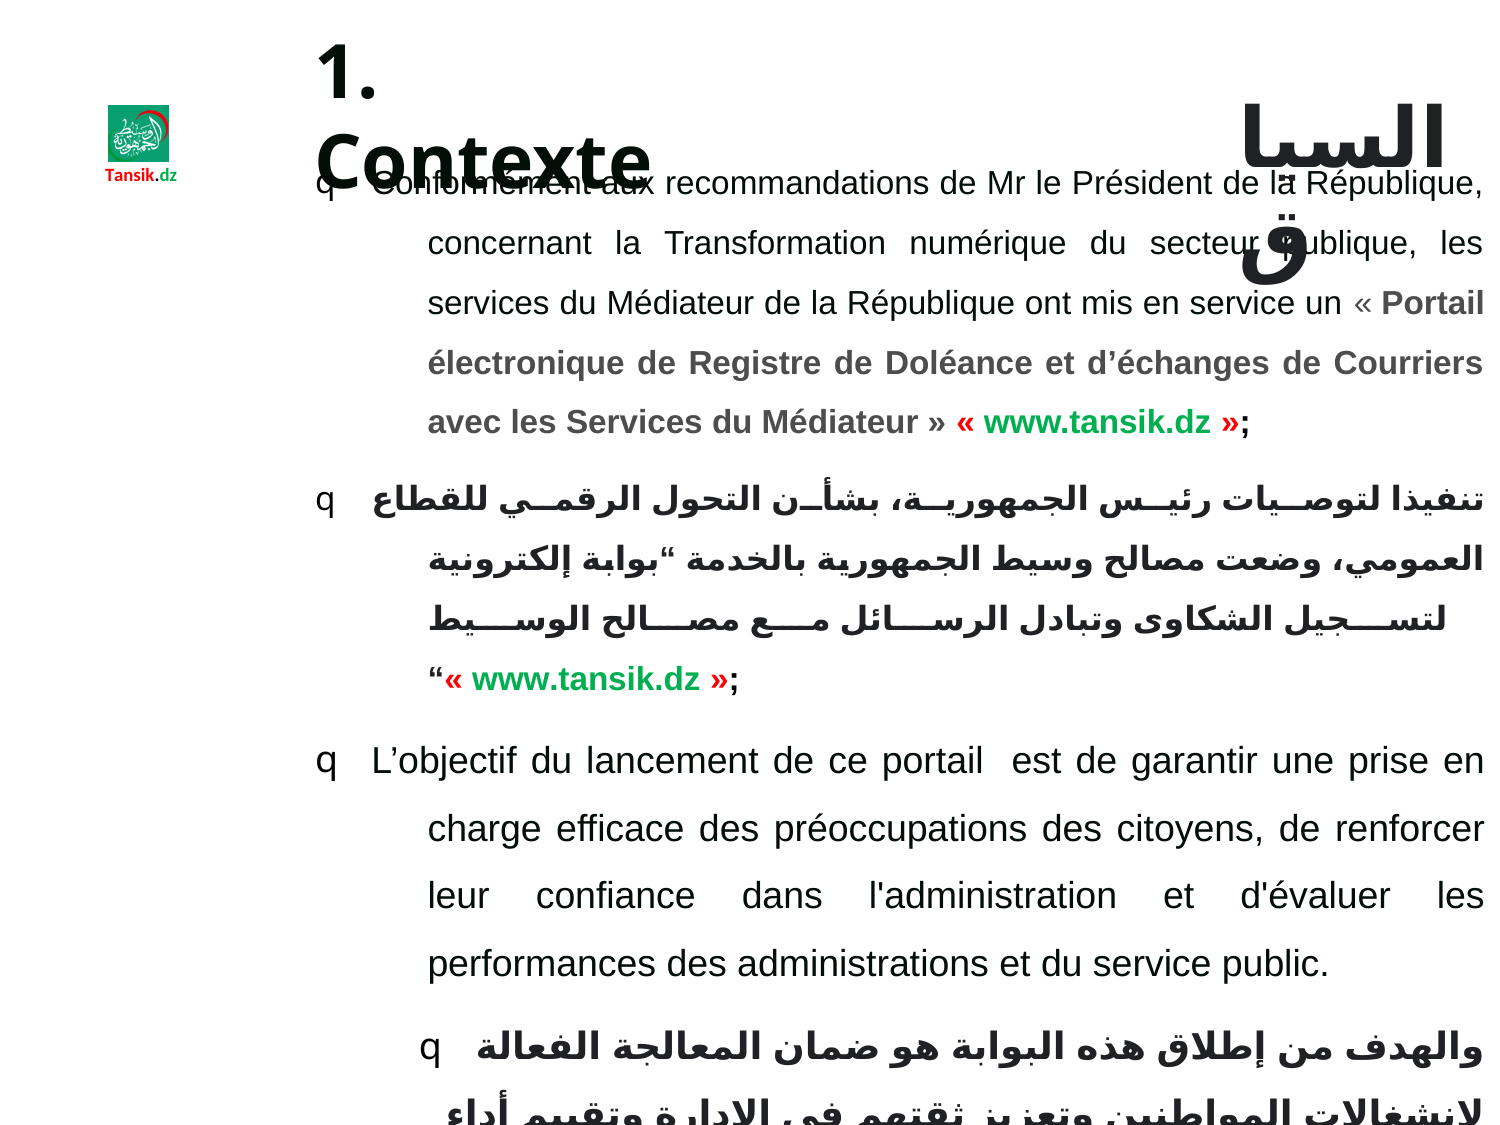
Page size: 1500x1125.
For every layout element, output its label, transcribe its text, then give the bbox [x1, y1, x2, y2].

text_box السياق [1223, 76, 1500, 136]
picture [108, 105, 169, 155]
title 1. Contexte [299, 16, 751, 134]
text_box Tansik.dz [90, 155, 194, 190]
text_box Conformément aux recommandations de Mr le Président de la République, concernant la Transformation numérique du secteur publique, les services du Médiateur de la République ont mis en service un « Portail électronique de Registre de Doléance et d’échanges de Courriers avec les Services du Médiateur » « www.tansik.dz »; تنفيذا لتوصيات رئيس الجمهورية، بشأن التحول الرقمي للقطاع العمومي، وضعت مصالح وسيط الجمهورية بالخدمة “بوابة إلكترونية لتسجيل الشكاوى وتبادل الرسائل مع مصالح الوسيط “« www.tansik.dz »; L’objectif du lancement de ce portail est de garantir une prise en charge efficace des préoccupations des citoyens, de renforcer leur confiance dans l'administration et d'évaluer les performances des administrations et du service public. والهدف من إطلاق هذه البوابة هو ضمان المعالجة الفعالة لانشغالات المواطنين وتعزيز ثقتهم في الإدارة وتقييم أداء الإدارات والوظيفة العمومية [300, 133, 1500, 1109]
